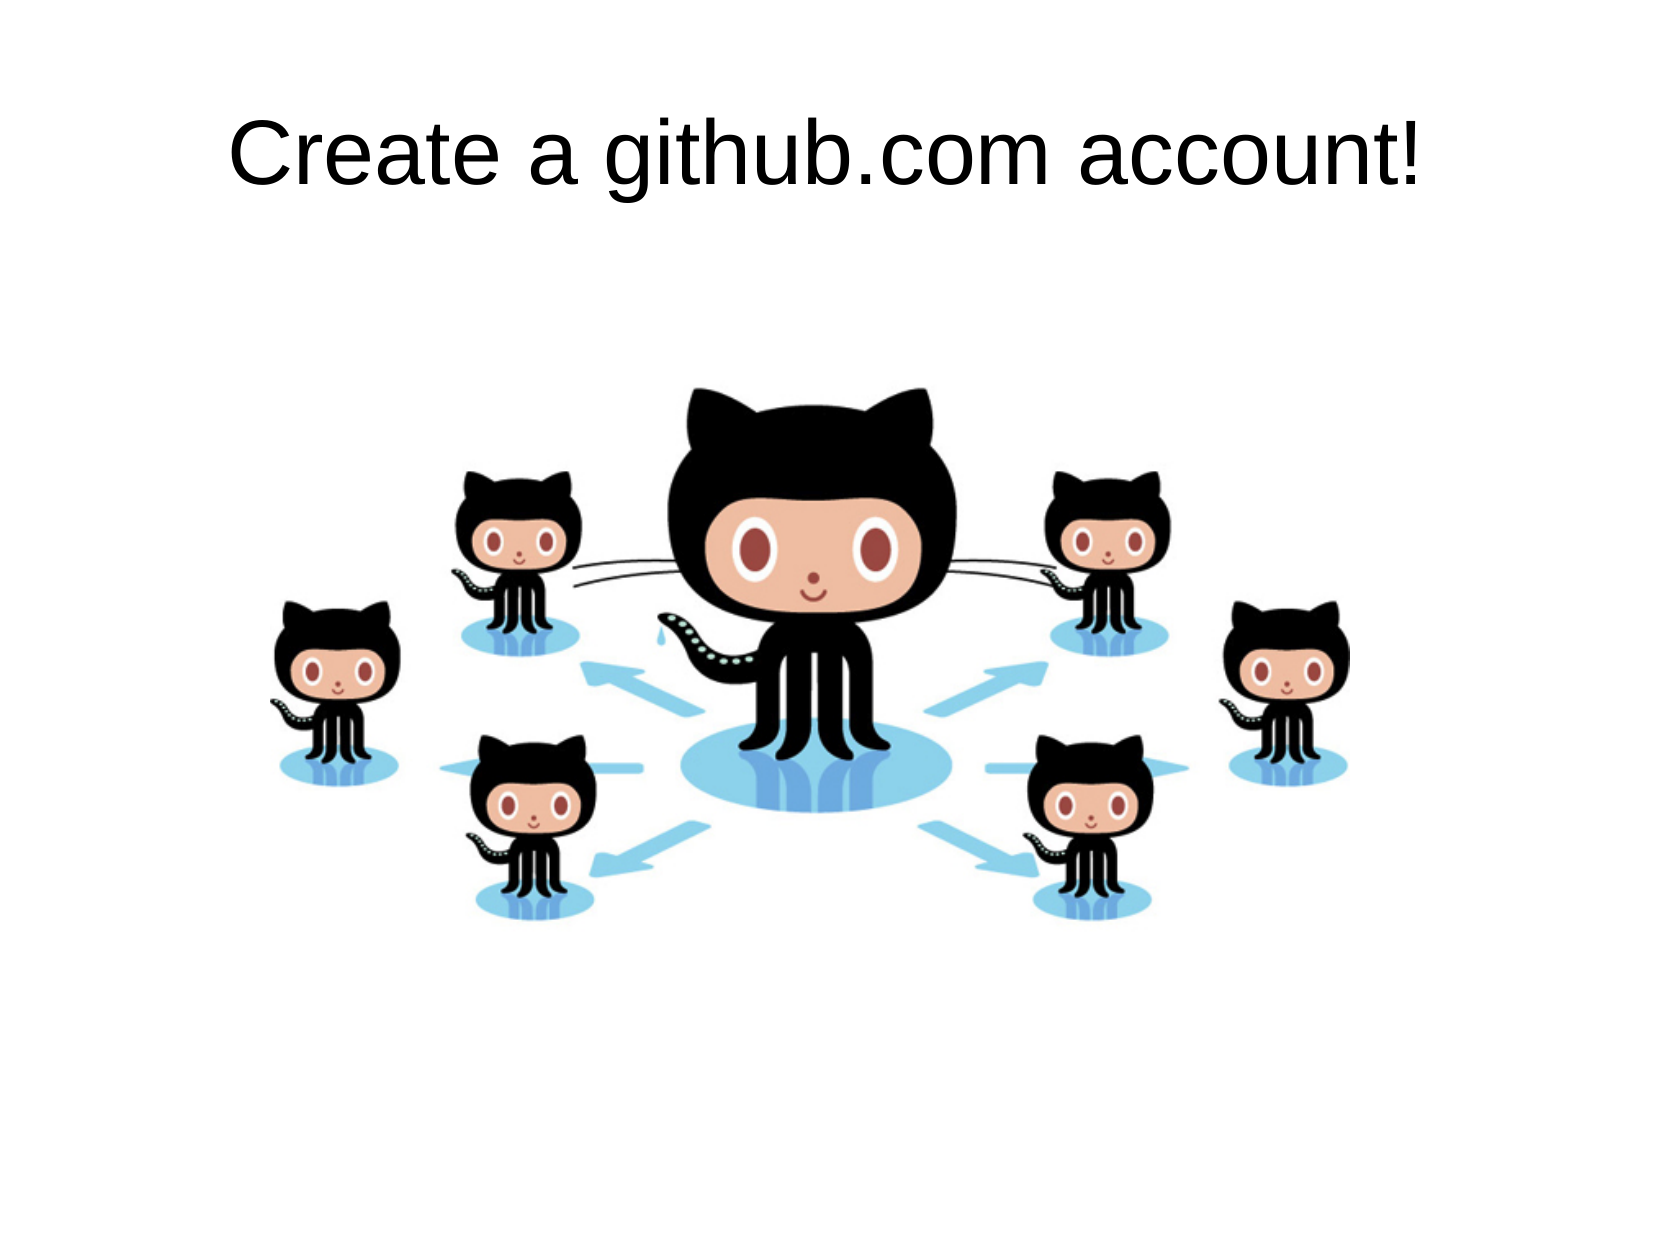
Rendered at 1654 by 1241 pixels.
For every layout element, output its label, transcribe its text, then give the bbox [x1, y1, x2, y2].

title Create a github.com account! [82, 49, 1571, 257]
picture [270, 290, 1350, 1010]
